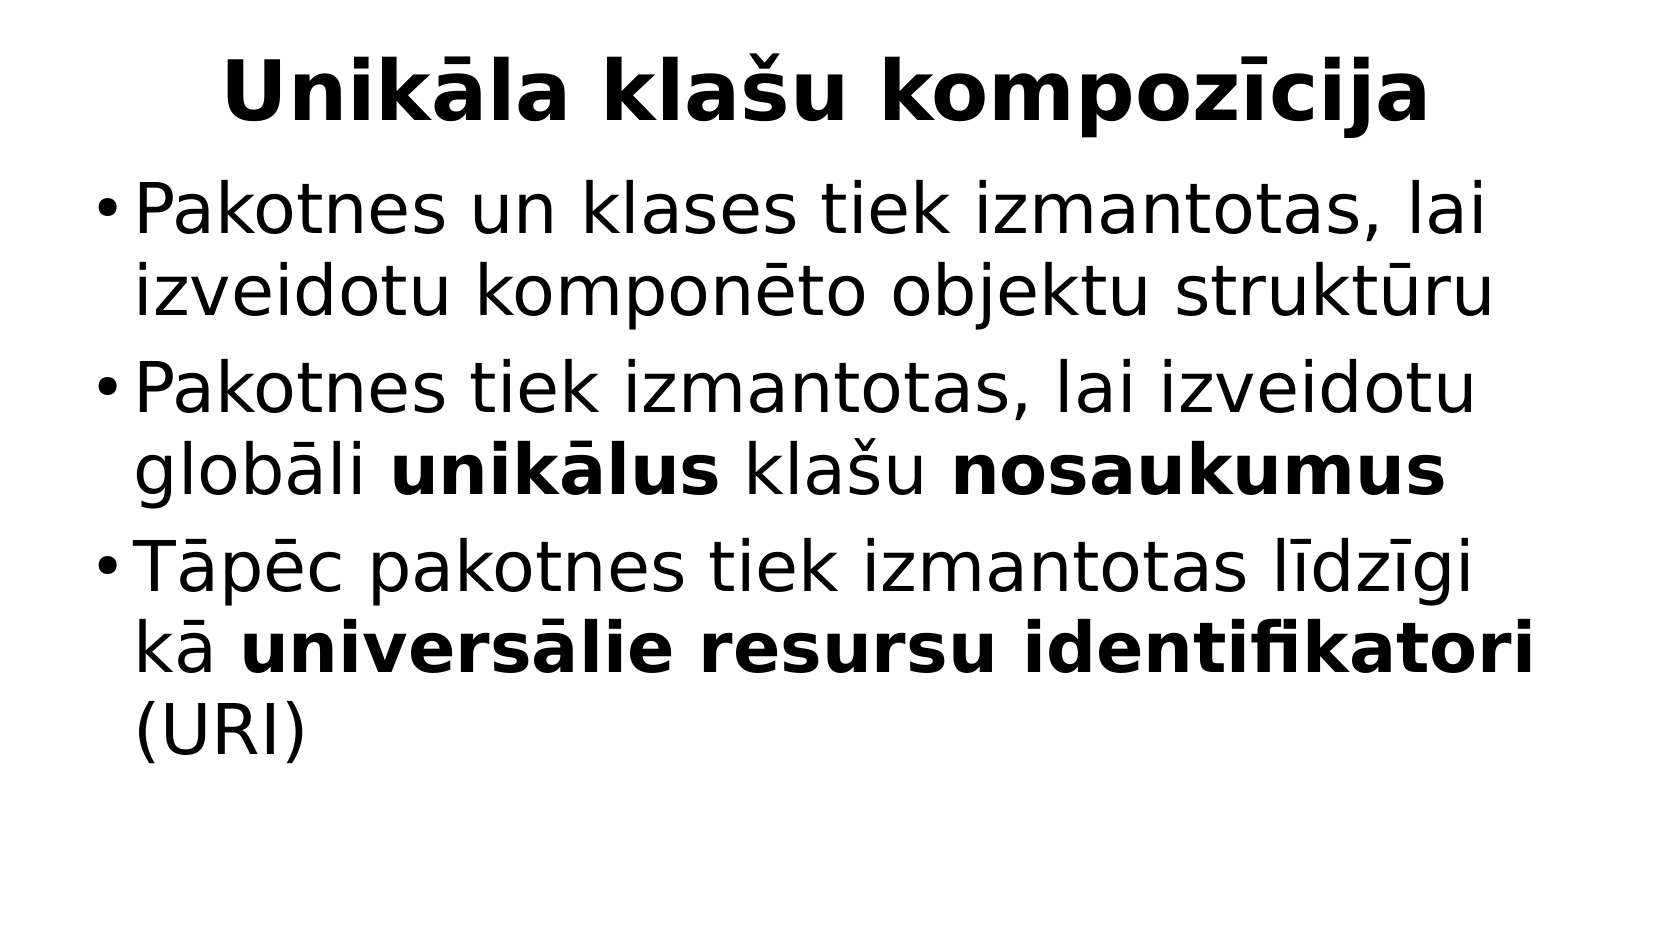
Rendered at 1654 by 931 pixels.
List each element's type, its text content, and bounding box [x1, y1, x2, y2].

list Pakotnes un klases tiek izmantotas, lai izveidotu komponēto objektu struktūru Pakotnes tiek izmantotas, lai izveidotu globāli unikālus klašu nosaukumus Tāpēc pakotnes tiek izmantotas līdzīgi kā universālie resursu identifikatori (URI) [82, 168, 1538, 889]
title Unikāla klašu kompozīcija [82, 37, 1571, 147]
